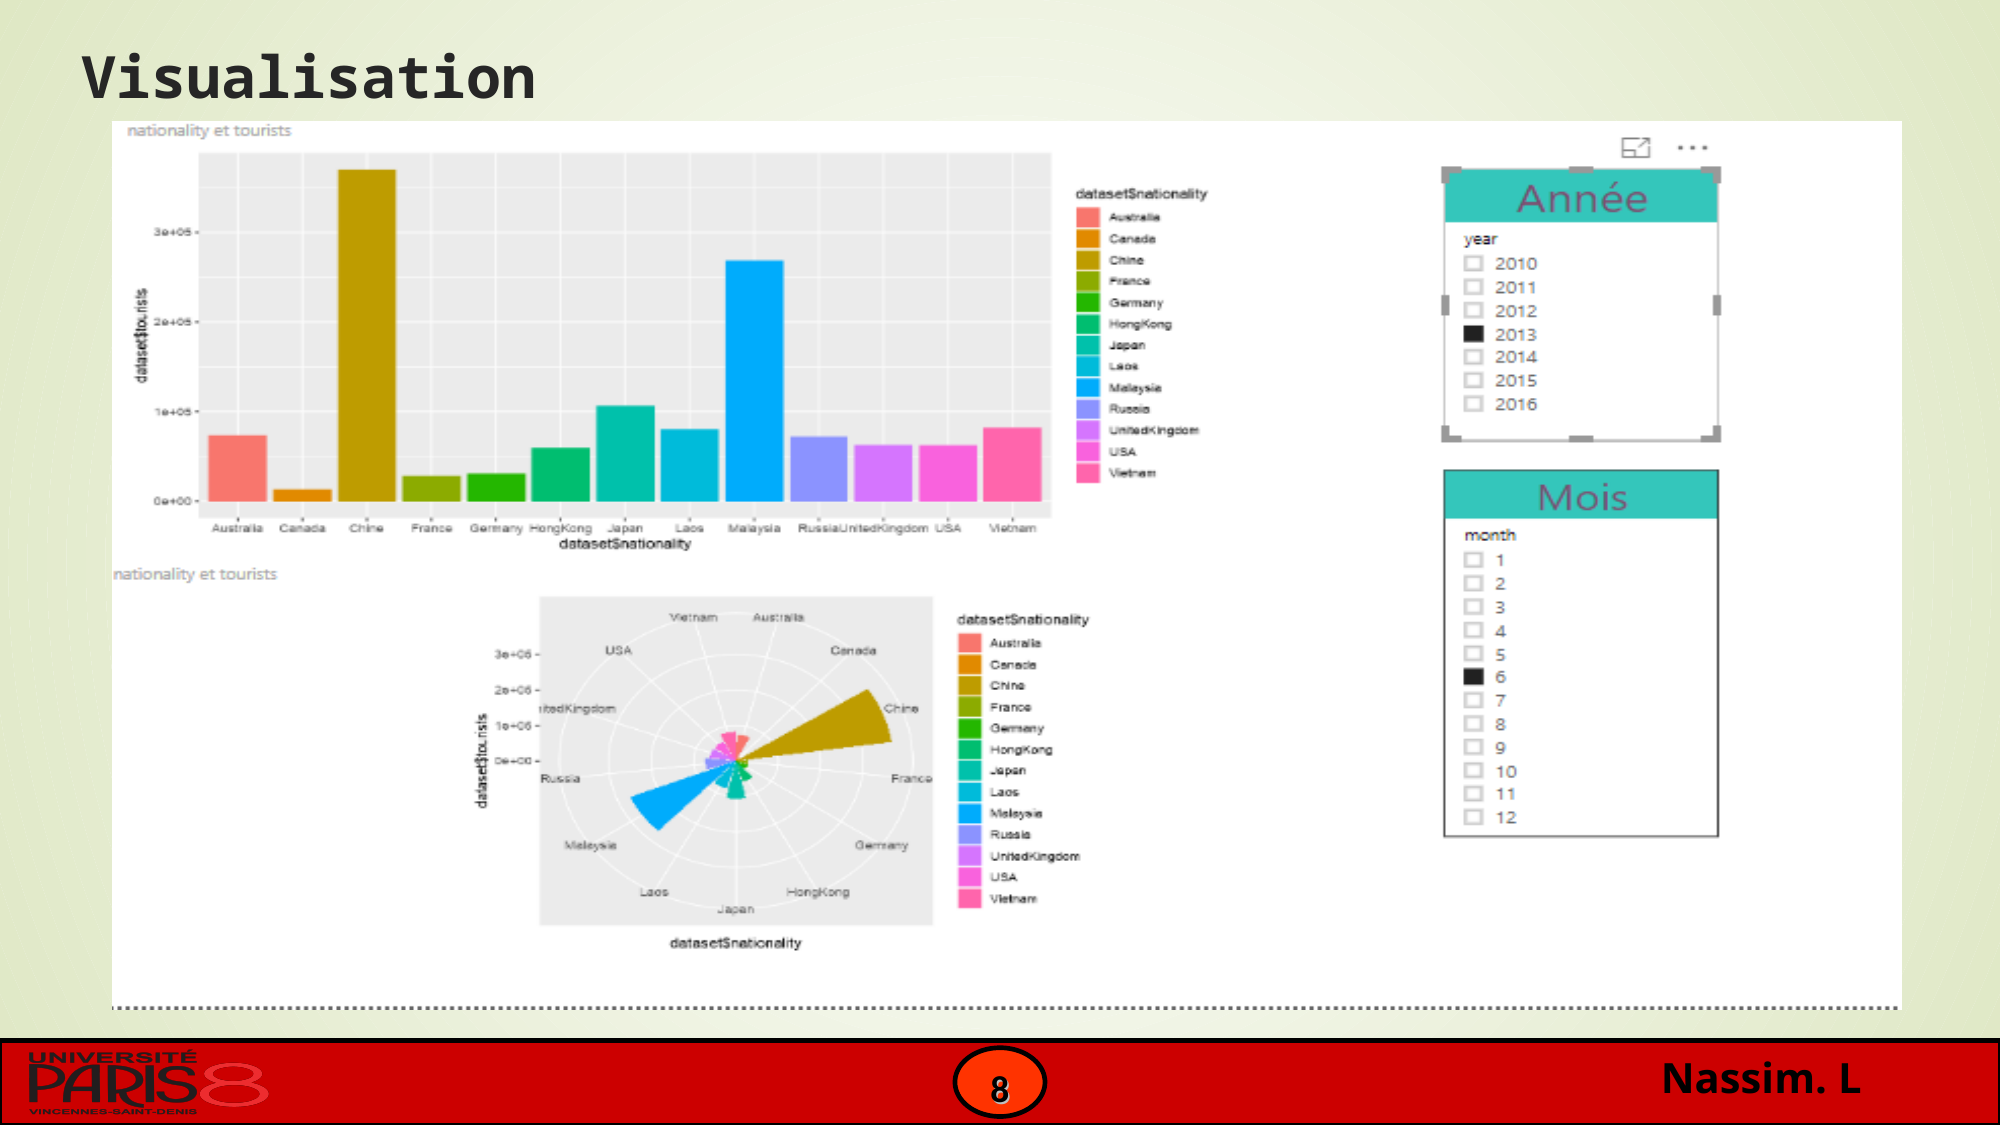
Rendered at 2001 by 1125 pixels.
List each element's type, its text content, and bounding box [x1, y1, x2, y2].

picture [26, 1048, 272, 1117]
text_box [0, 1041, 2000, 1125]
text_box Nassim. L [1571, 1034, 2000, 1119]
text_box Visualisation [66, 32, 1528, 100]
text_box 8 [954, 1047, 1045, 1117]
picture [112, 121, 1902, 1010]
